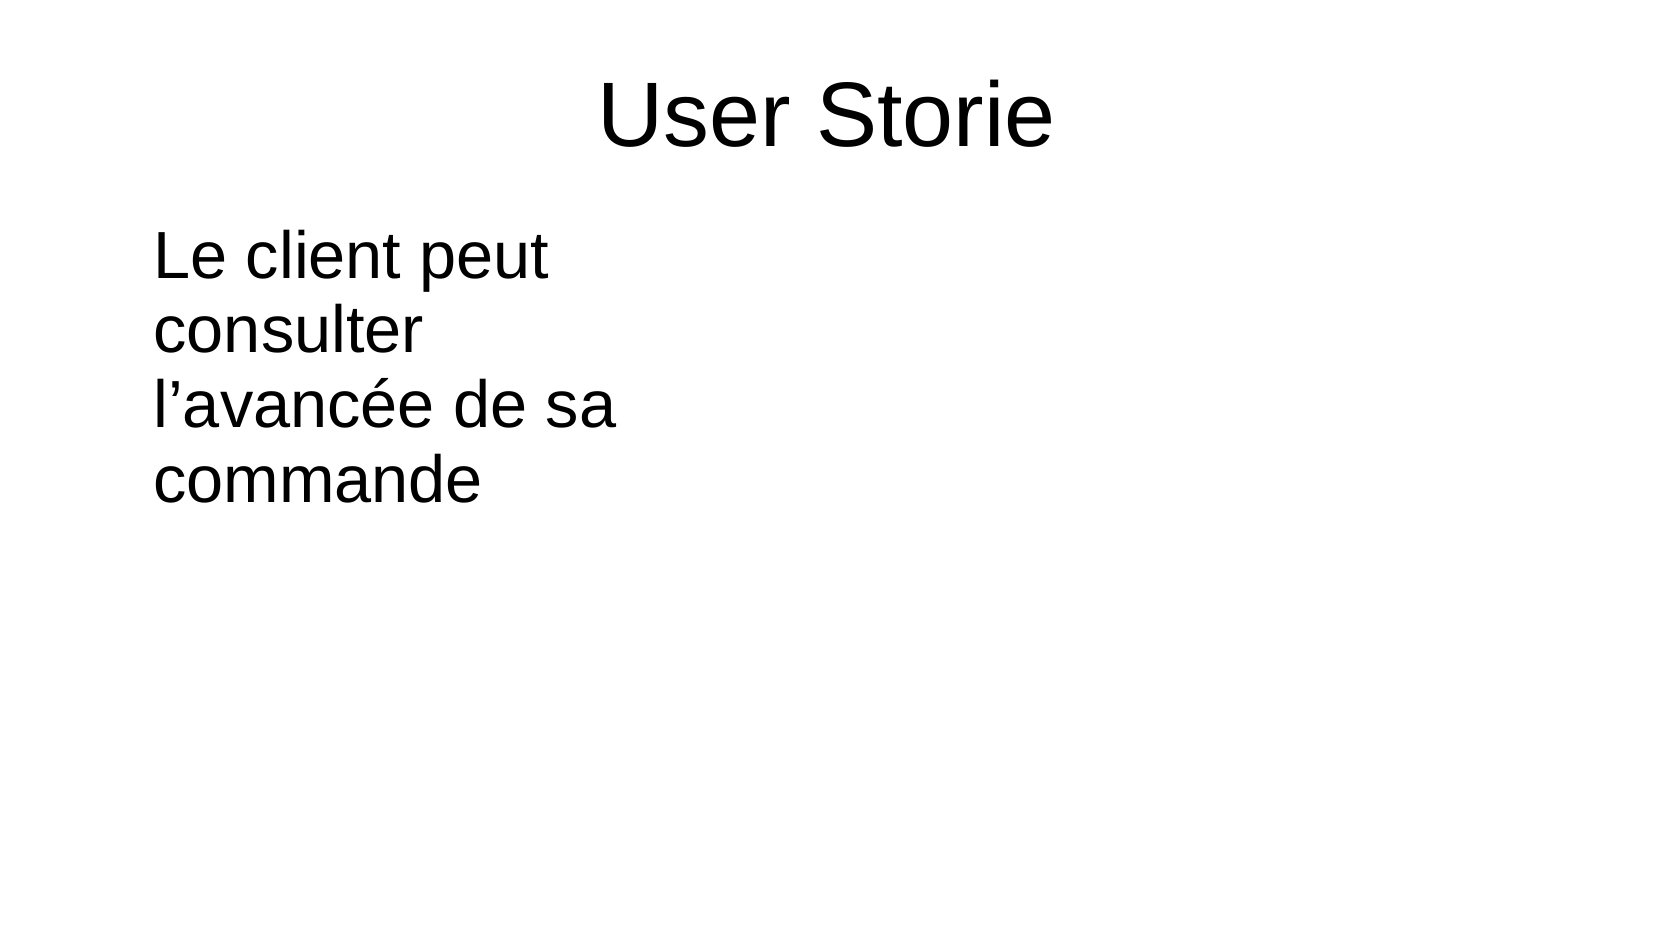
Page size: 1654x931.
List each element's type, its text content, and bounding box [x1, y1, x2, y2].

title User Storie [82, 37, 1571, 193]
list Le client peut consulter l’avancée de sa commande [82, 217, 621, 562]
